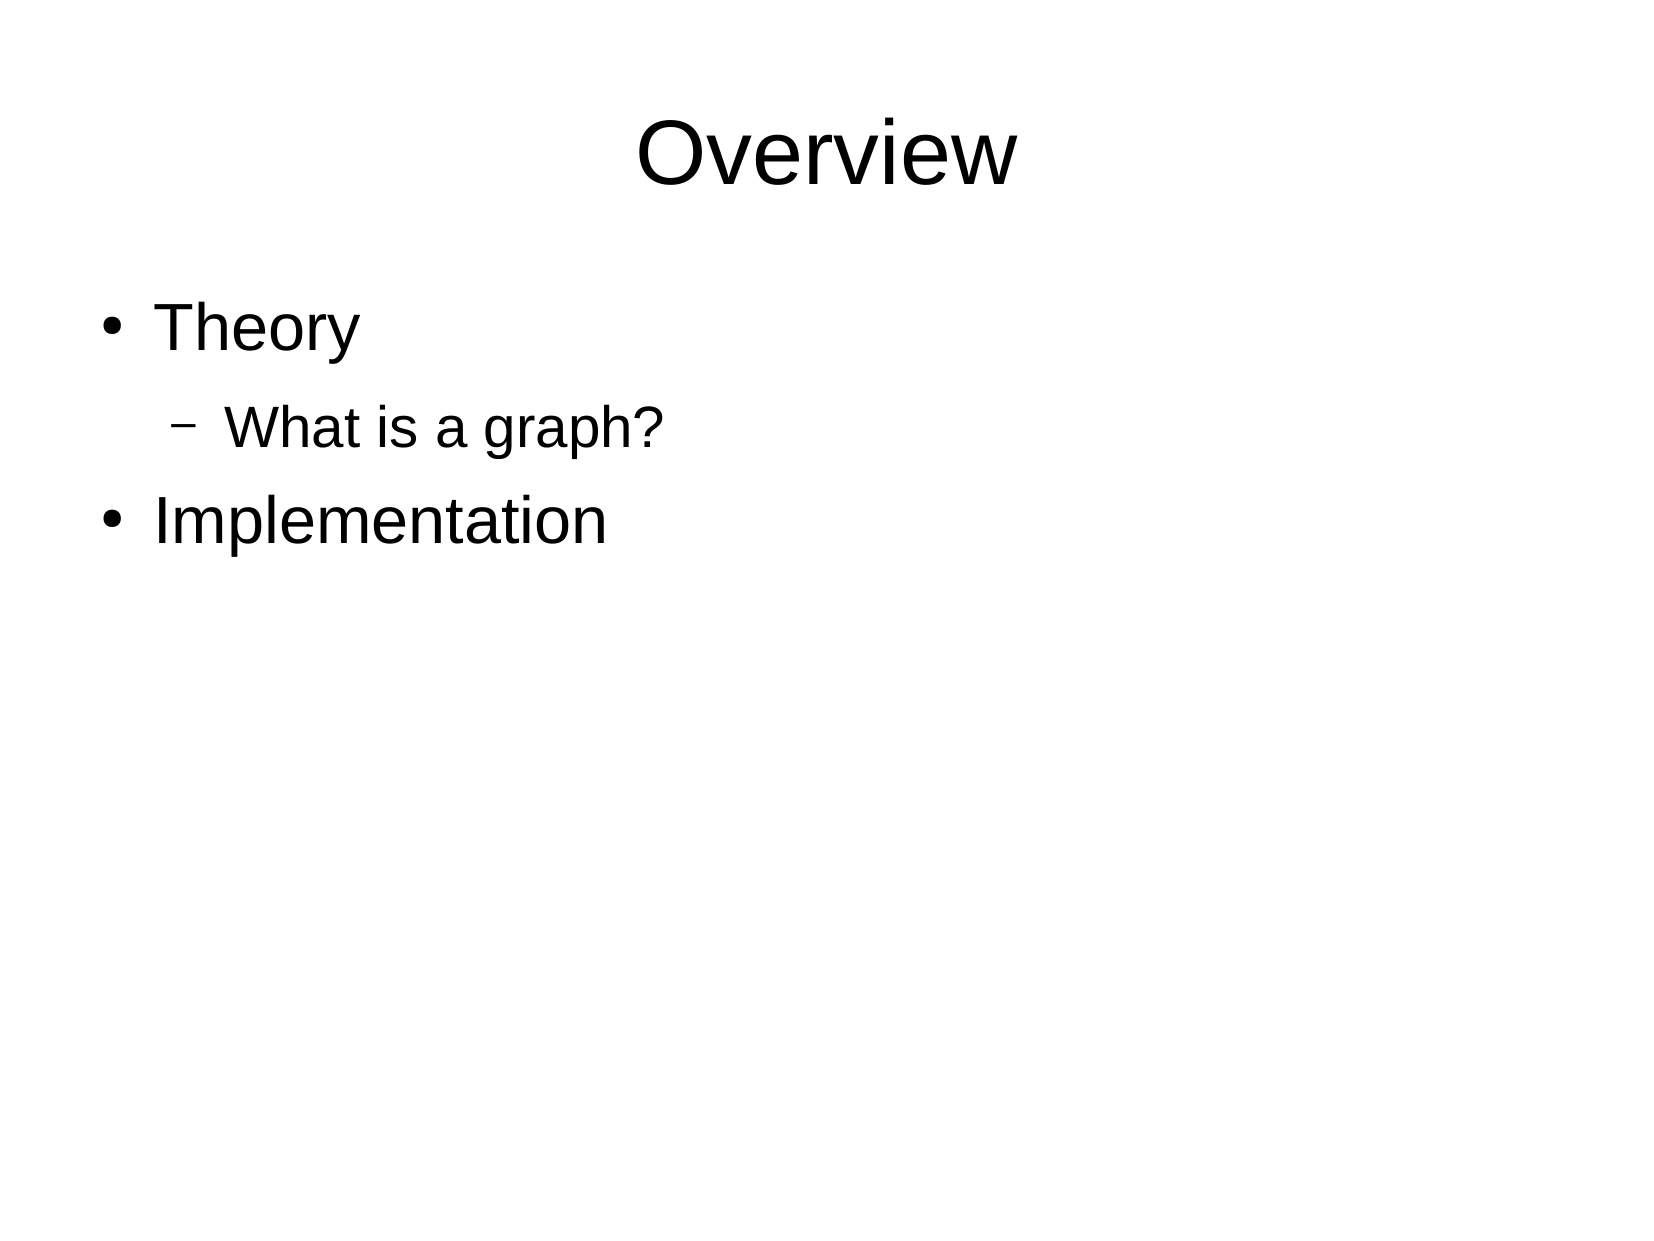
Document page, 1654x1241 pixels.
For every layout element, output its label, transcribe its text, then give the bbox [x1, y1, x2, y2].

title Overview [82, 49, 1571, 257]
list Theory What is a graph? Implementation [82, 290, 1538, 1010]
